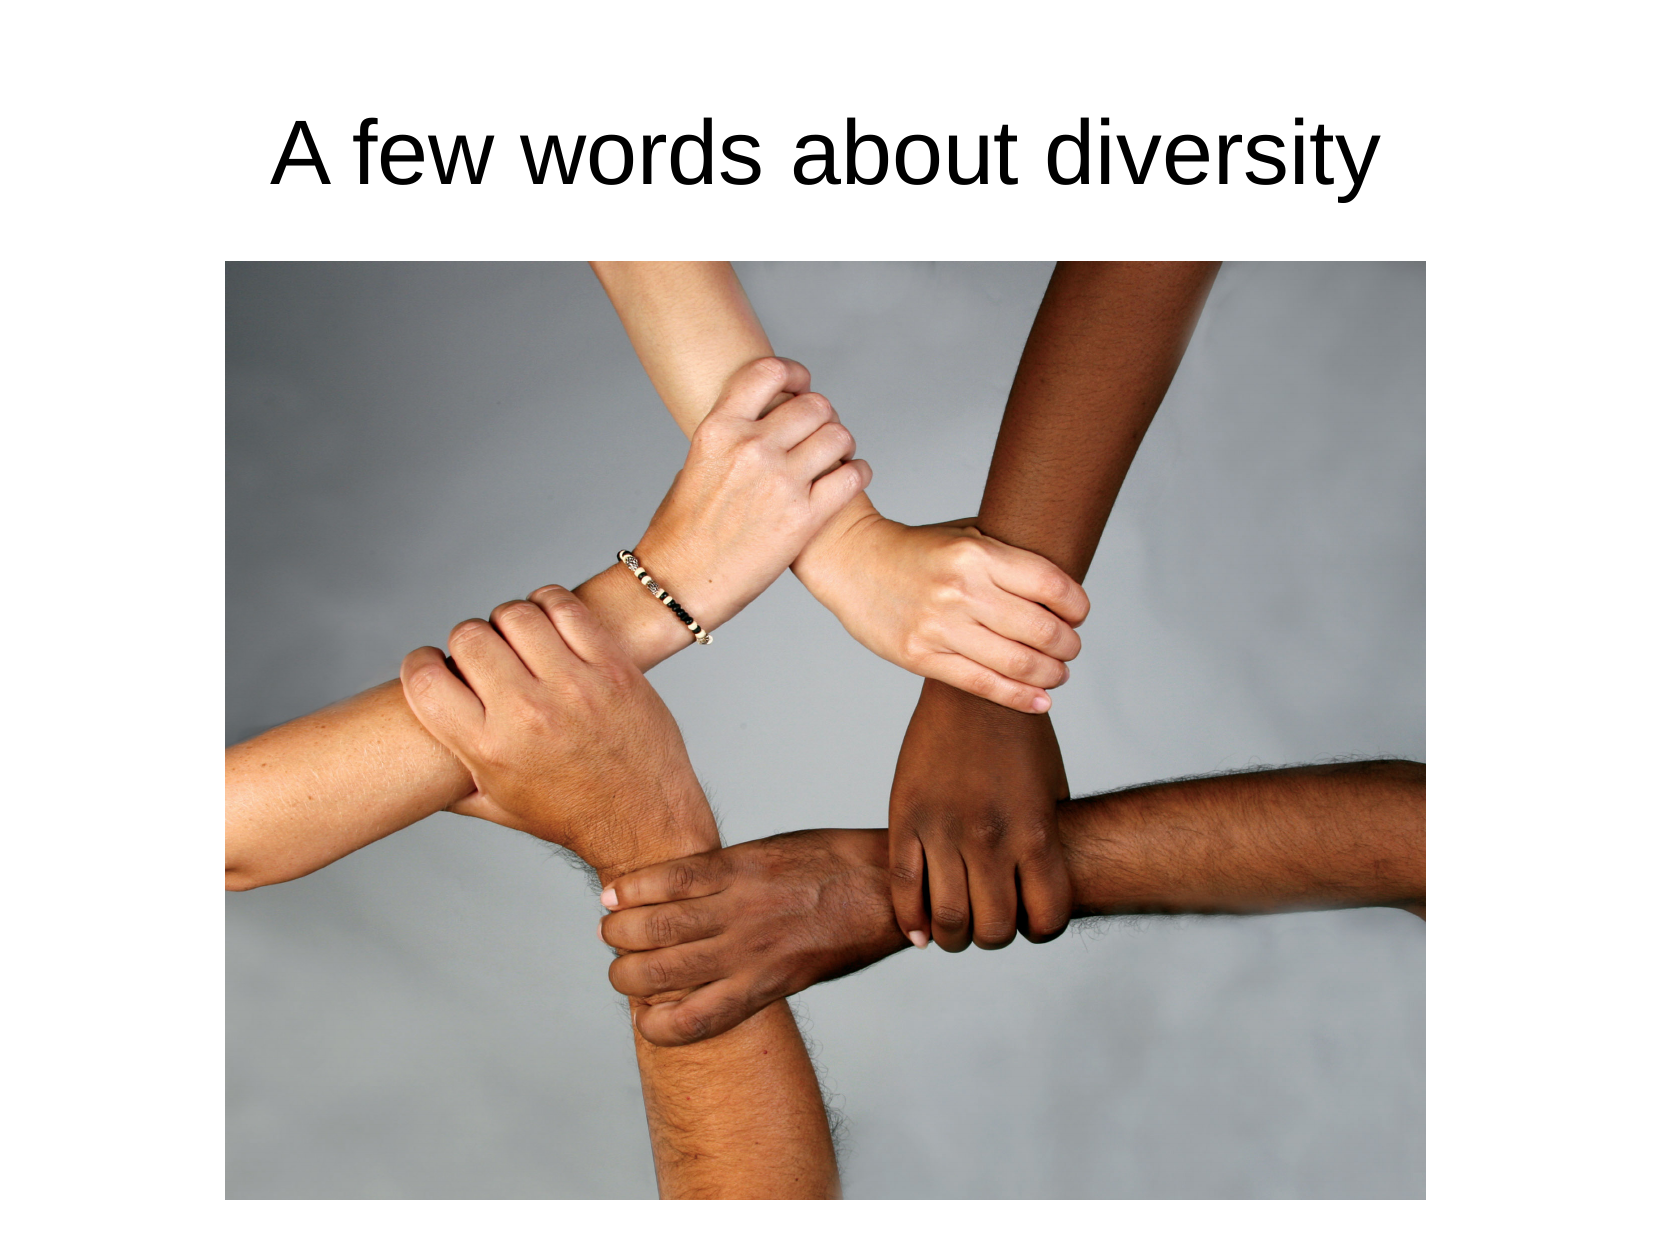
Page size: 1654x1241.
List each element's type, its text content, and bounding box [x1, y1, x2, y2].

picture [225, 261, 1426, 1201]
title A few words about diversity [82, 56, 1571, 250]
